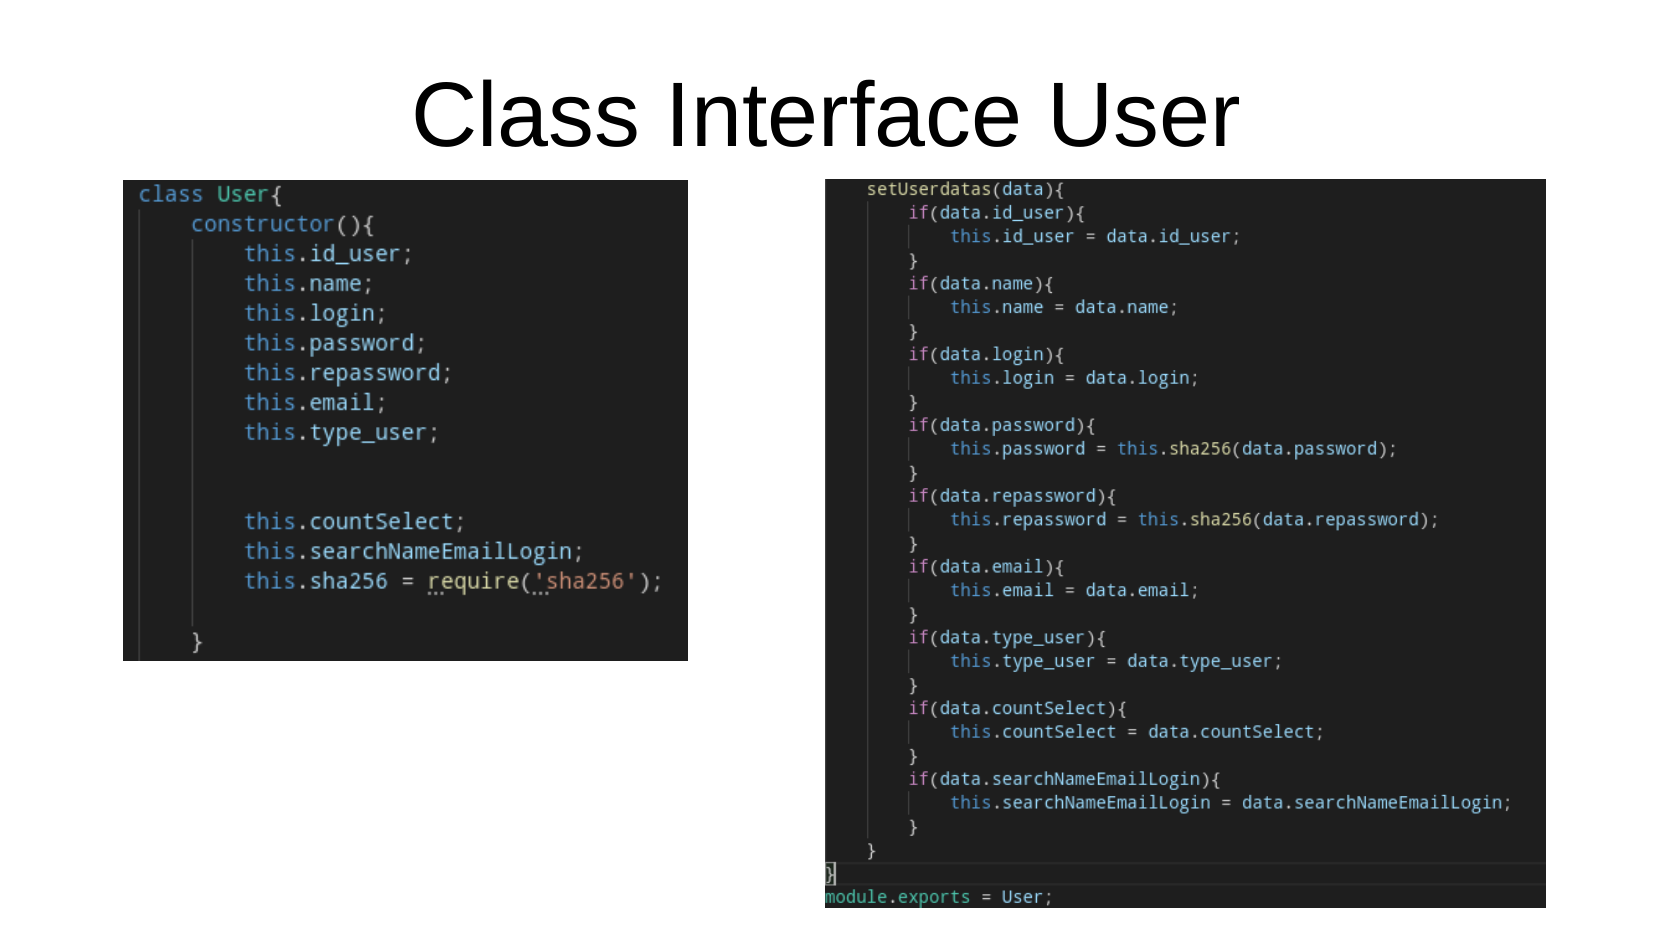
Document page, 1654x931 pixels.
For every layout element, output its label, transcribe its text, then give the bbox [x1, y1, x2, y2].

title Class Interface User [82, 37, 1571, 193]
picture [123, 180, 688, 661]
picture [825, 179, 1546, 908]
